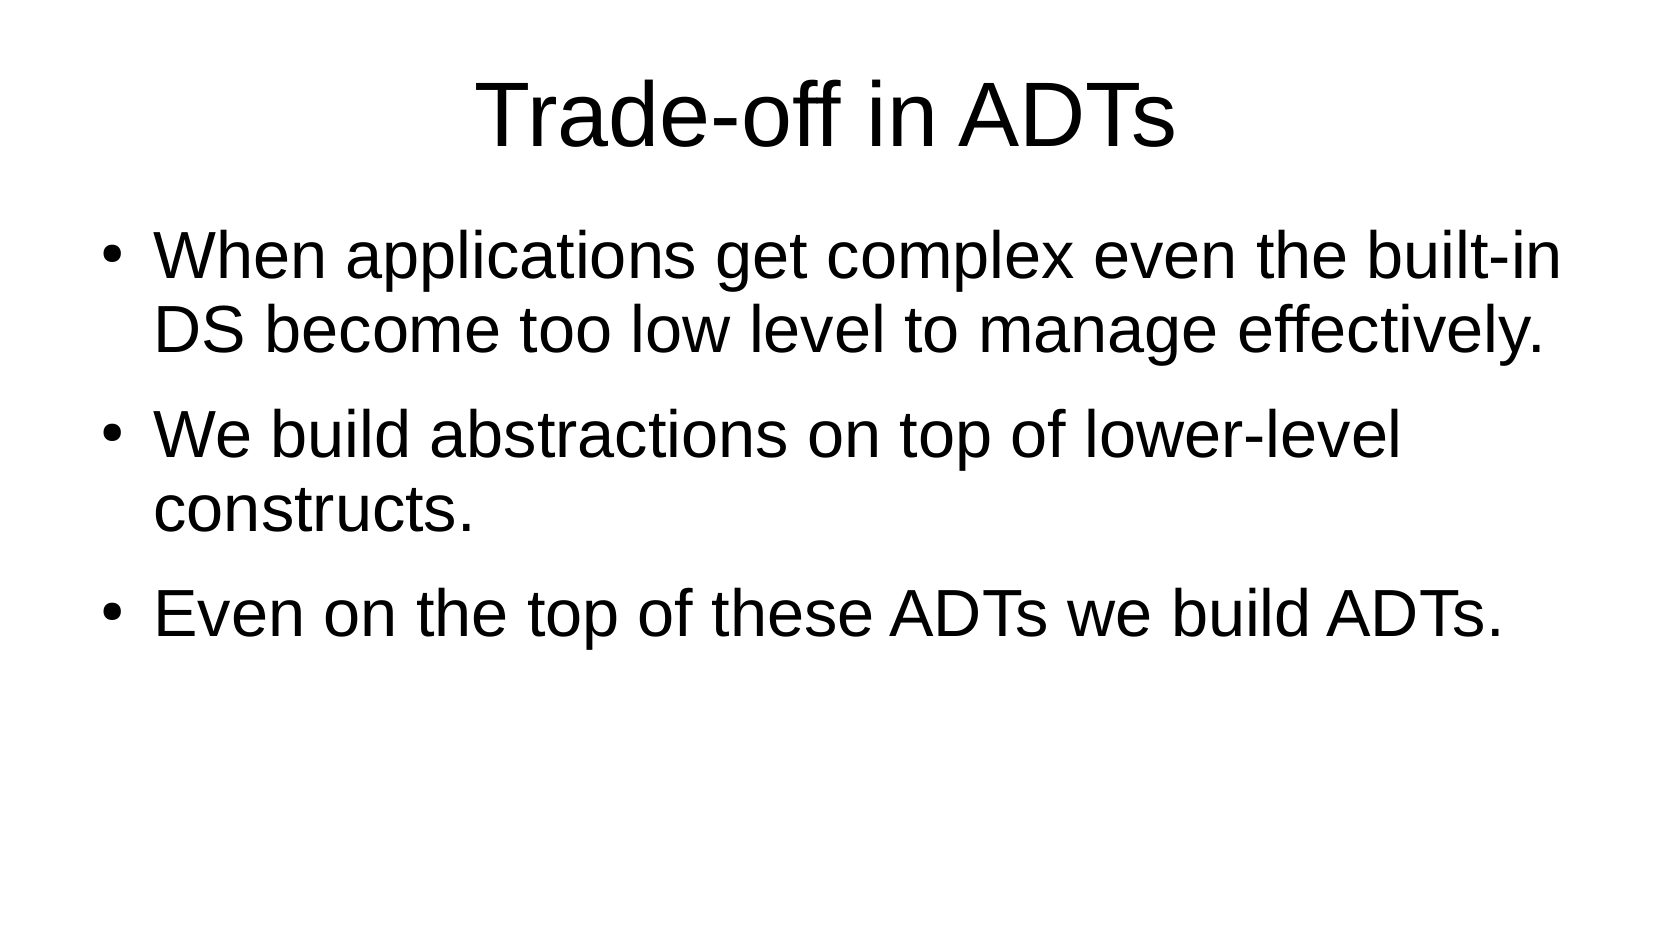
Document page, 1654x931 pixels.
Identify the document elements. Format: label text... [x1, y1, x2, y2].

list When applications get complex even the built-in DS become too low level to manage effectively. We build abstractions on top of lower-level constructs. Even on the top of these ADTs we build ADTs. [82, 217, 1571, 758]
title Trade-off in ADTs [82, 37, 1571, 193]
